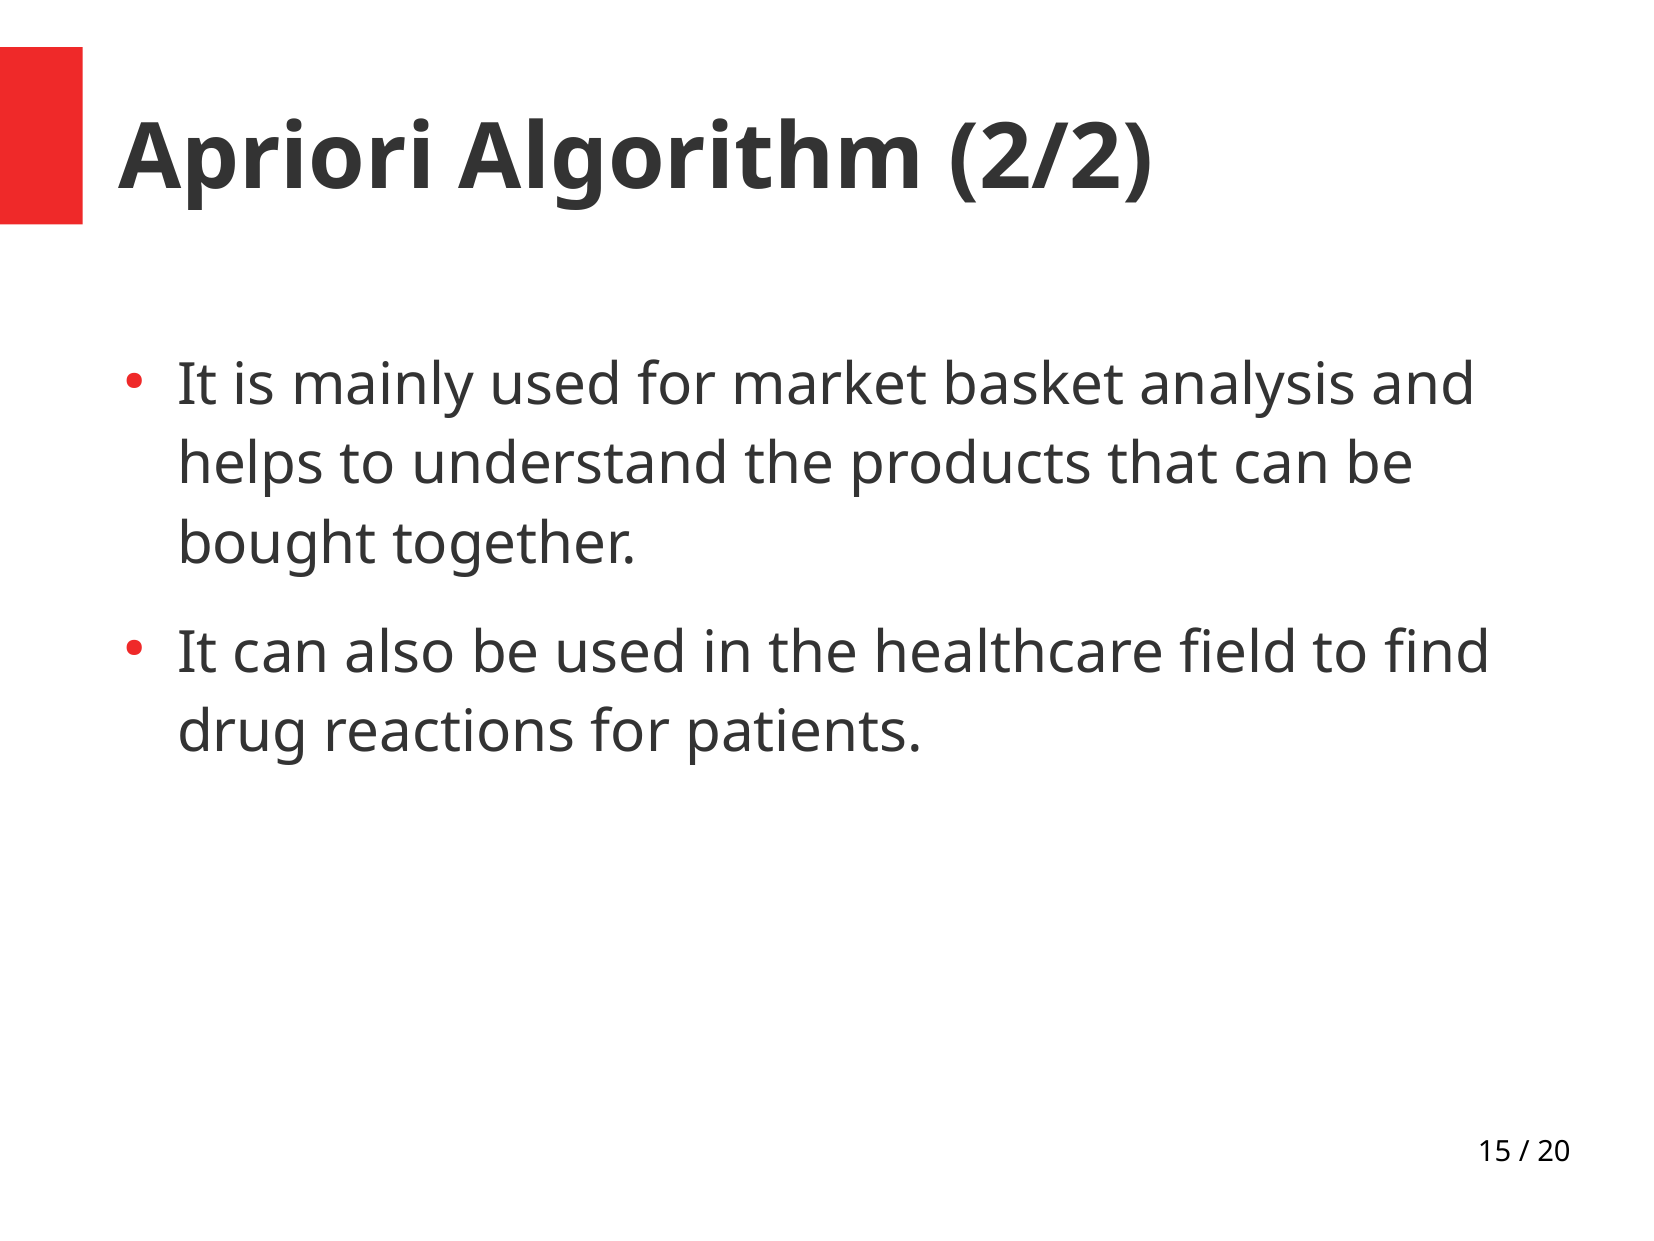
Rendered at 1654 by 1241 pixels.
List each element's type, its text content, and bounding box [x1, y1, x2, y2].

title Apriori Algorithm (2/2) [118, 49, 1571, 257]
list It is mainly used for market basket analysis and helps to understand the products that can be bought together. It can also be used in the healthcare field to find drug reactions for patients. [106, 342, 1524, 1229]
